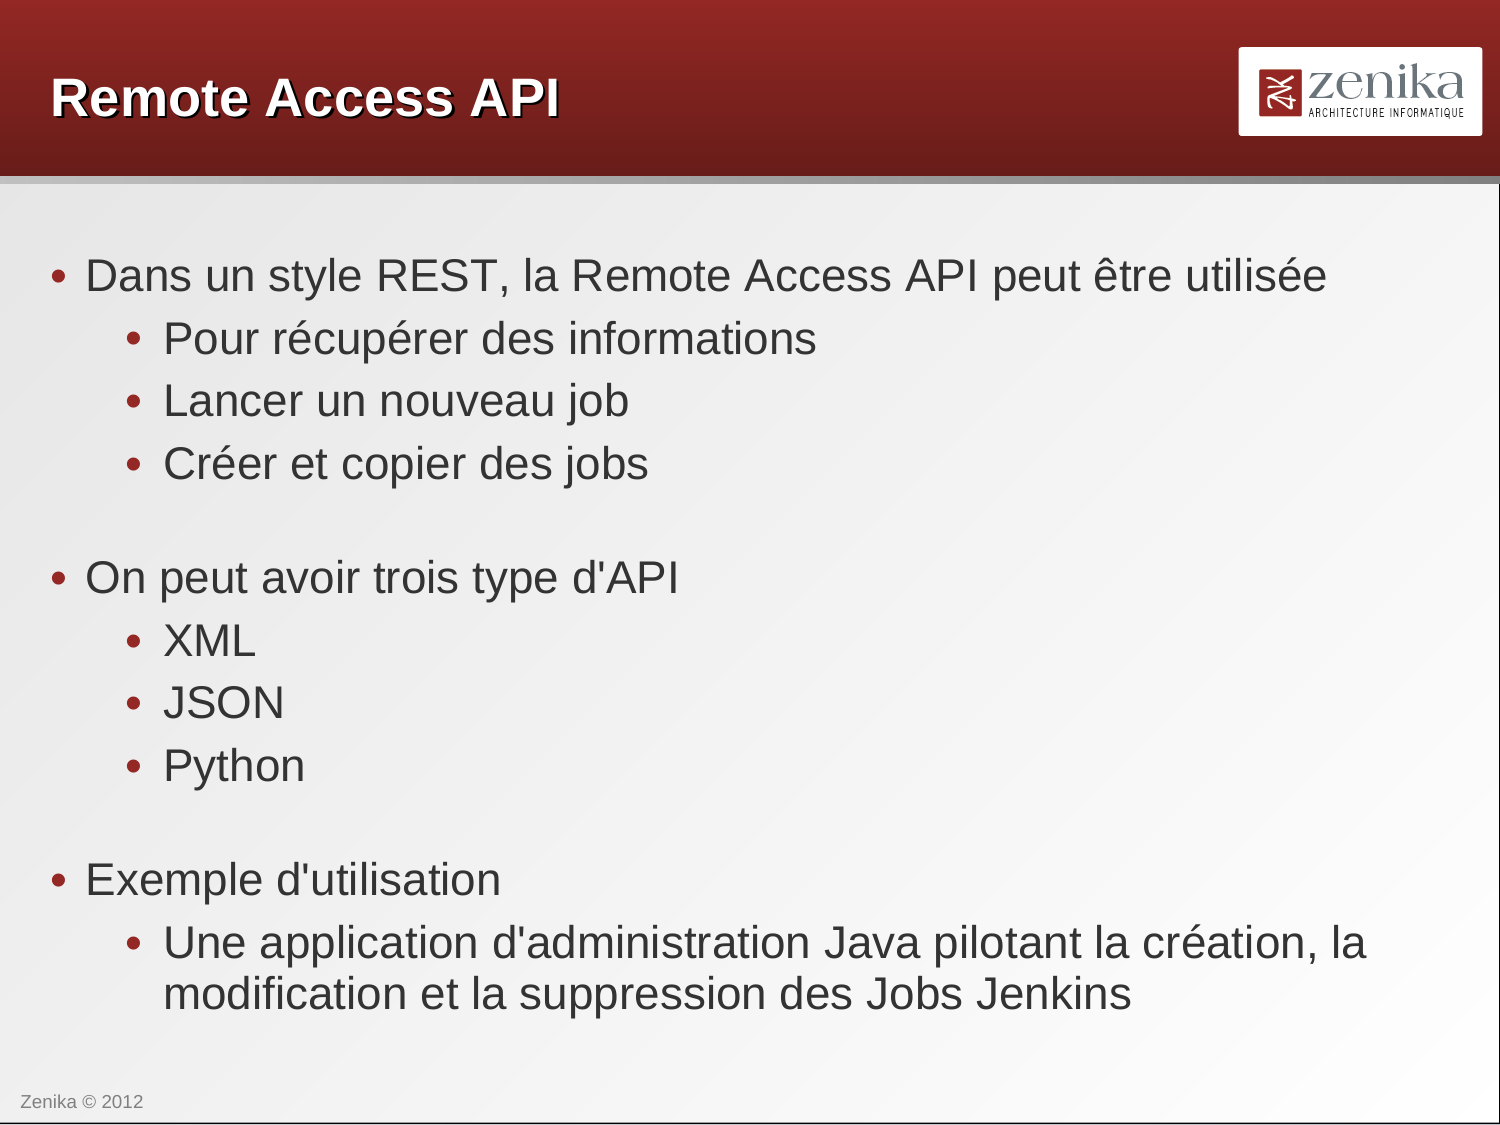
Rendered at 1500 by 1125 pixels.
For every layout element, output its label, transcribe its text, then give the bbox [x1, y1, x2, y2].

picture [1257, 58, 1464, 125]
title Remote Access API [50, 22, 1206, 172]
list Dans un style REST, la Remote Access API peut être utilisée Pour récupérer des informations Lancer un nouveau job Créer et copier des jobs On peut avoir trois type d'API XML JSON Python Exemple d'utilisation Une application d'administration Java pilotant la création, la modification et la suppression des Jobs Jenkins [50, 249, 1435, 1064]
